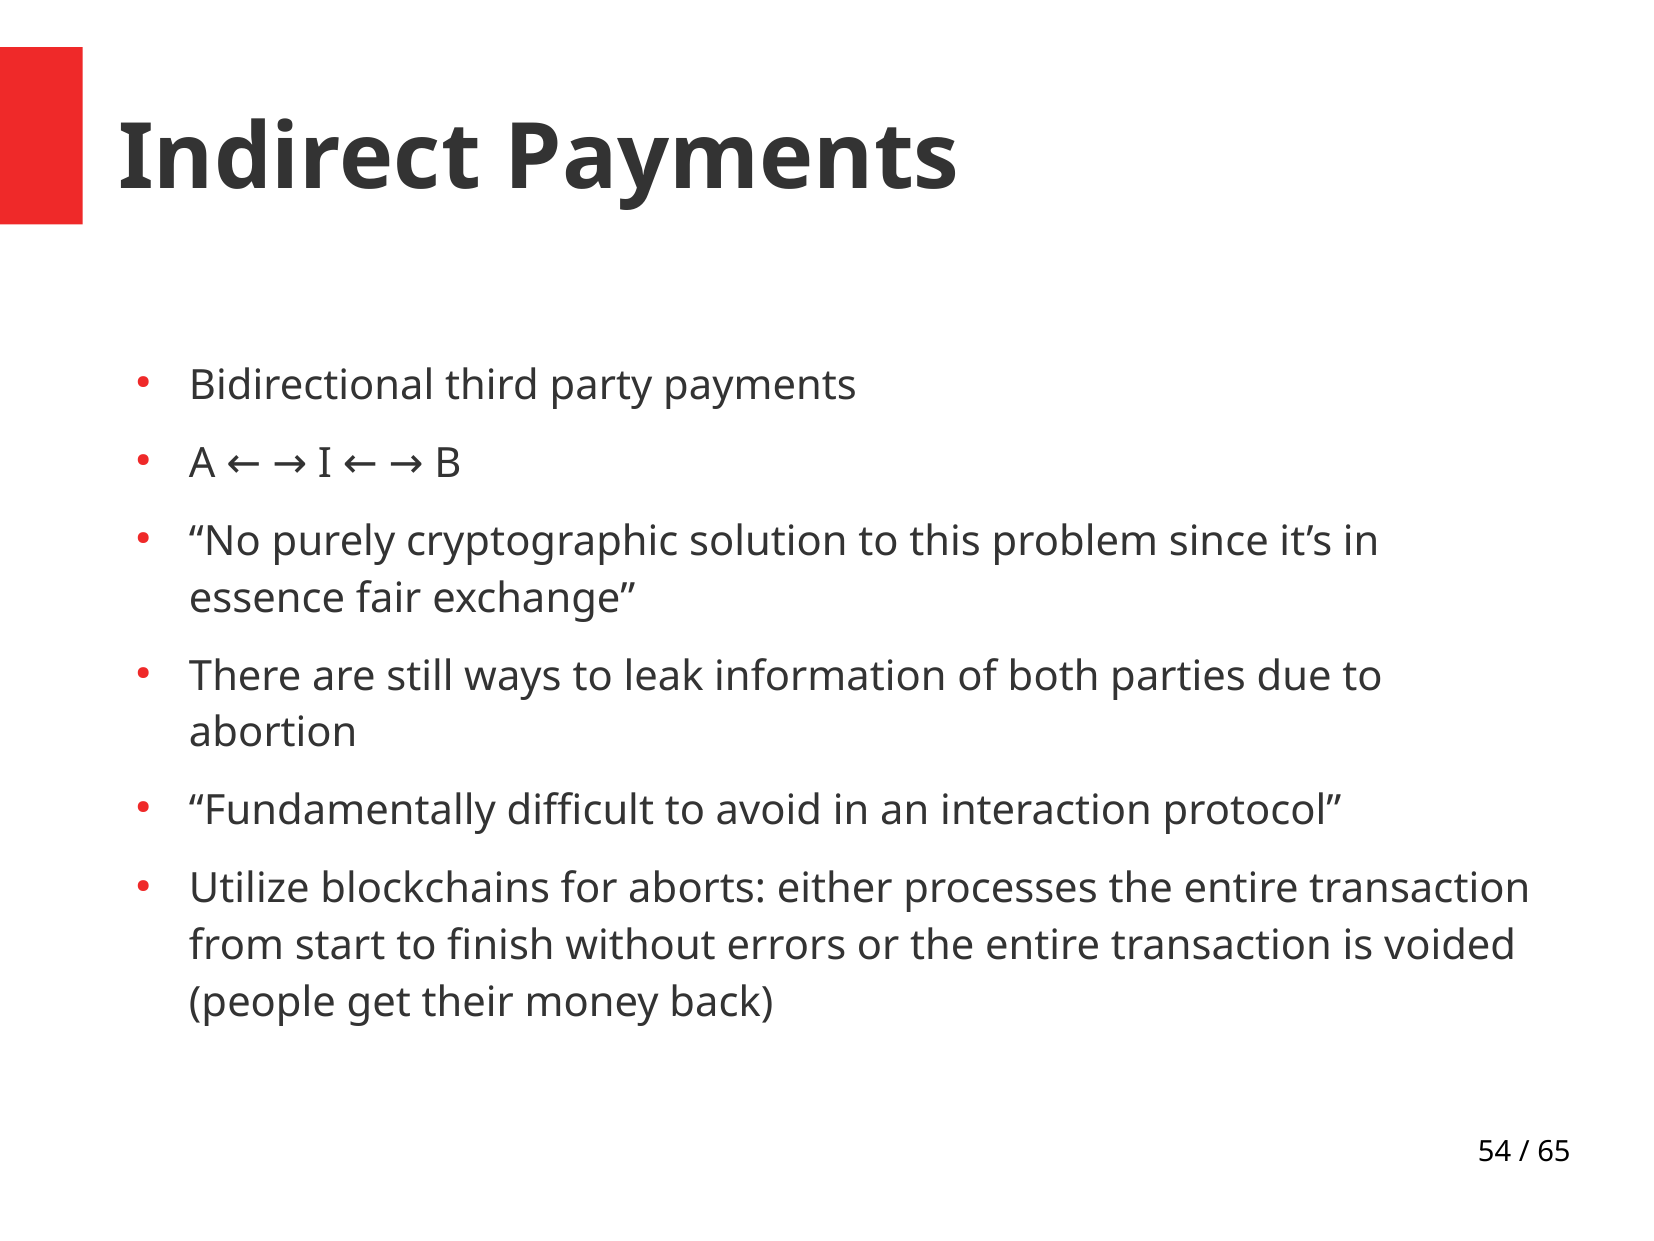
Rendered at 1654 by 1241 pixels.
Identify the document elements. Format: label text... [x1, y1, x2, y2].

title Indirect Payments [118, 49, 1571, 257]
list Bidirectional third party payments A ← → I ← → B “No purely cryptographic solution to this problem since it’s in essence fair exchange” There are still ways to leak information of both parties due to abortion “Fundamentally difficult to avoid in an interaction protocol” Utilize blockchains for aborts: either processes the entire transaction from start to finish without errors or the entire transaction is voided (people get their money back) [118, 354, 1536, 1074]
